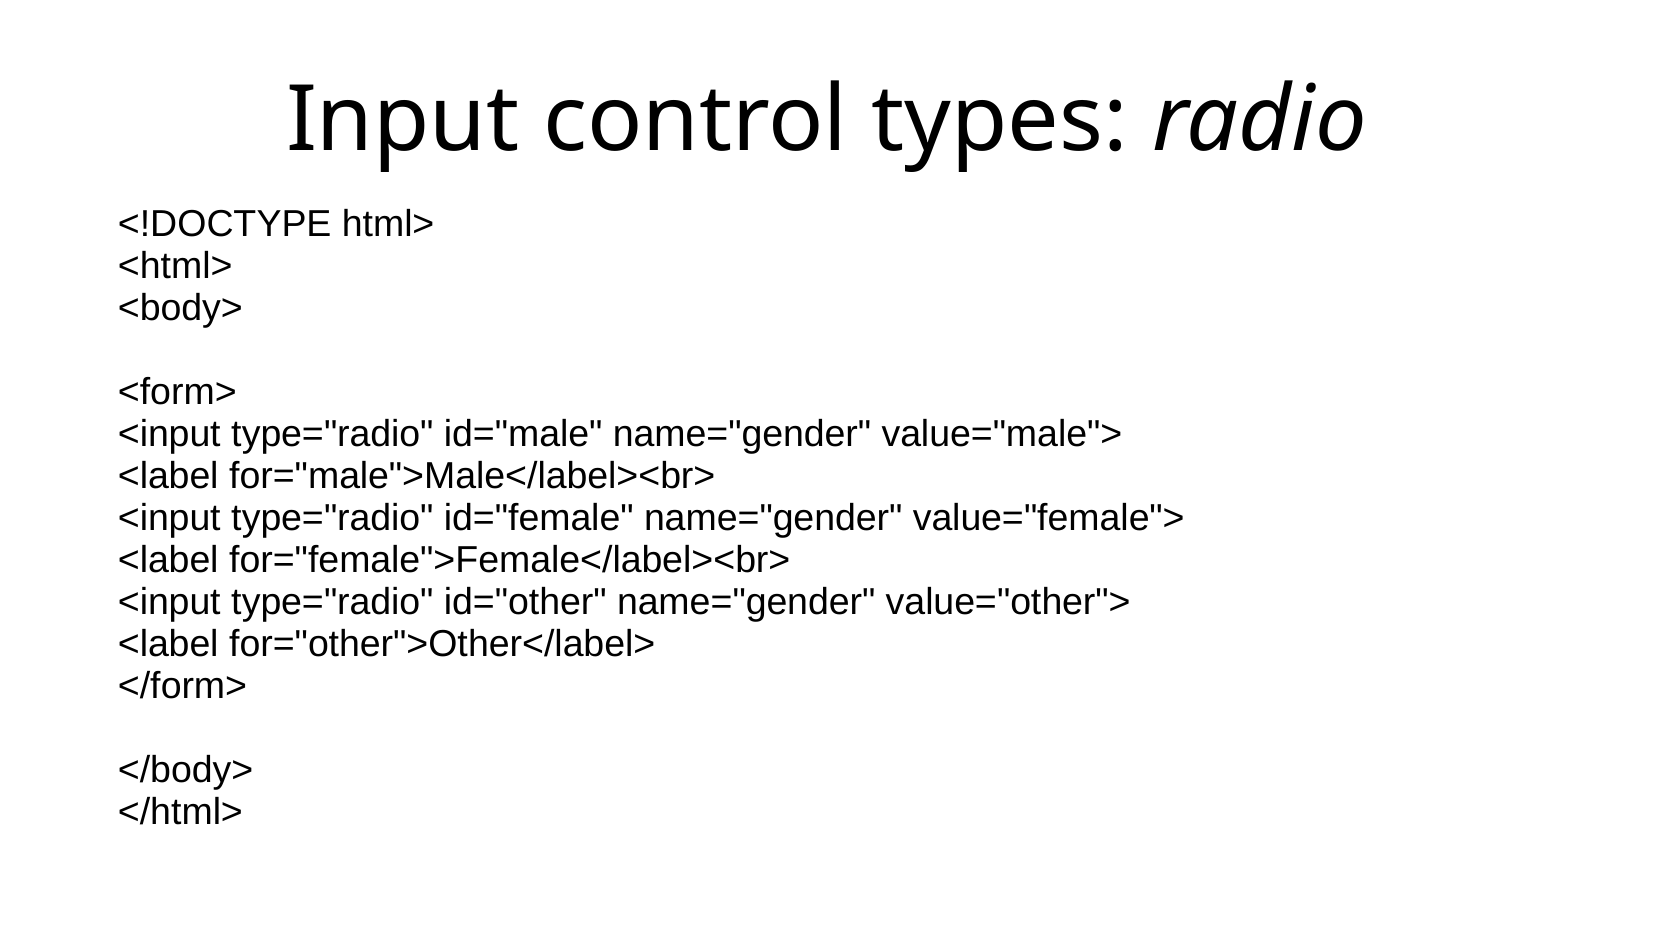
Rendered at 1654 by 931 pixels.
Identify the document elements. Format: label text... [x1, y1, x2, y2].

text_box <!DOCTYPE html> <html> <body> <form> <input type="radio" id="male" name="gender" value="male"> <label for="male">Male</label><br> <input type="radio" id="female" name="gender" value="female"> <label for="female">Female</label><br> <input type="radio" id="other" name="gender" value="other"> <label for="other">Other</label> </form> </body> </html> [103, 195, 1201, 841]
title Input control types: radio [82, 37, 1571, 193]
